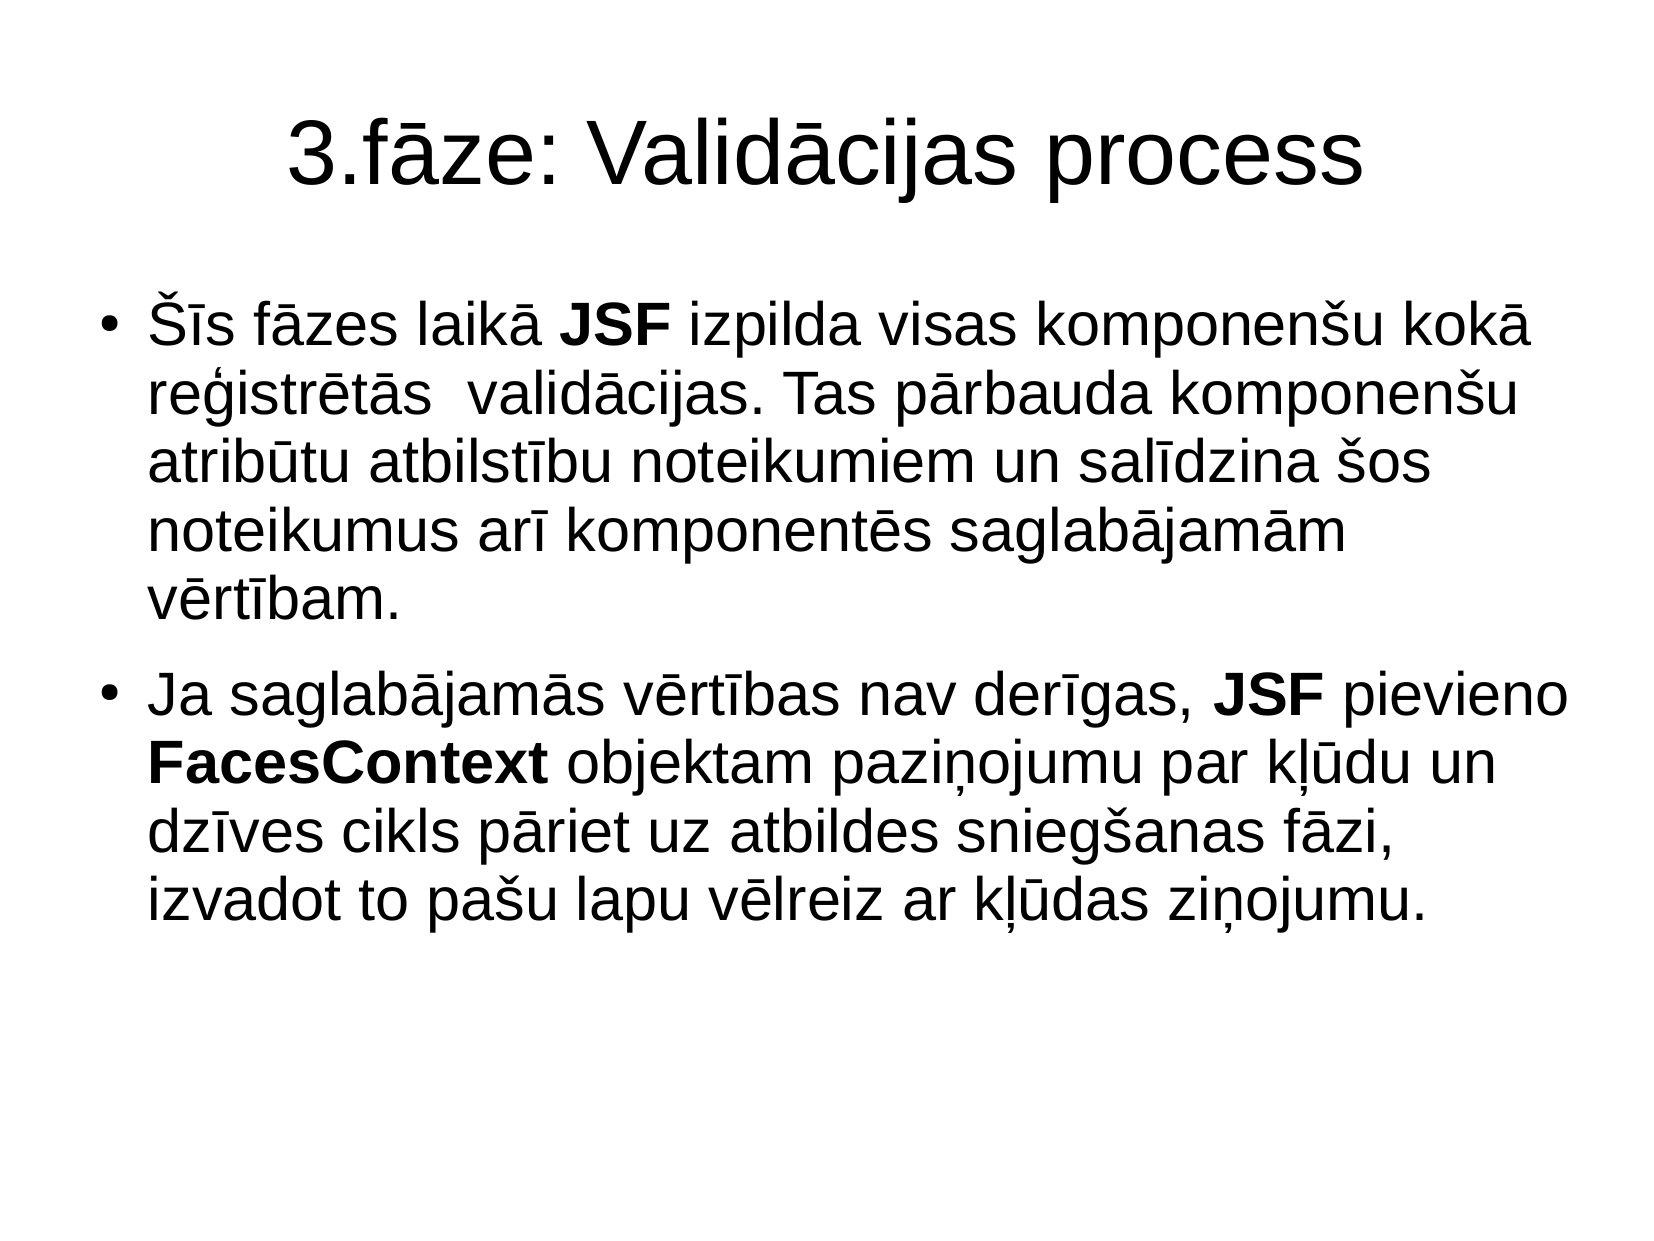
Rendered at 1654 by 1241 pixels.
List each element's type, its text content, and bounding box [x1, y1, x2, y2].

list Šīs fāzes laikā JSF izpilda visas komponenšu kokā reģistrētās validācijas. Tas pārbauda komponenšu atribūtu atbilstību noteikumiem un salīdzina šos noteikumus arī komponentēs saglabājamām vērtībam. Ja saglabājamās vērtības nav derīgas, JSF pievieno FacesContext objektam paziņojumu par kļūdu un dzīves cikls pāriet uz atbildes sniegšanas fāzi, izvadot to pašu lapu vēlreiz ar kļūdas ziņojumu. [82, 290, 1571, 1010]
title 3.fāze: Validācijas process [82, 49, 1571, 257]
